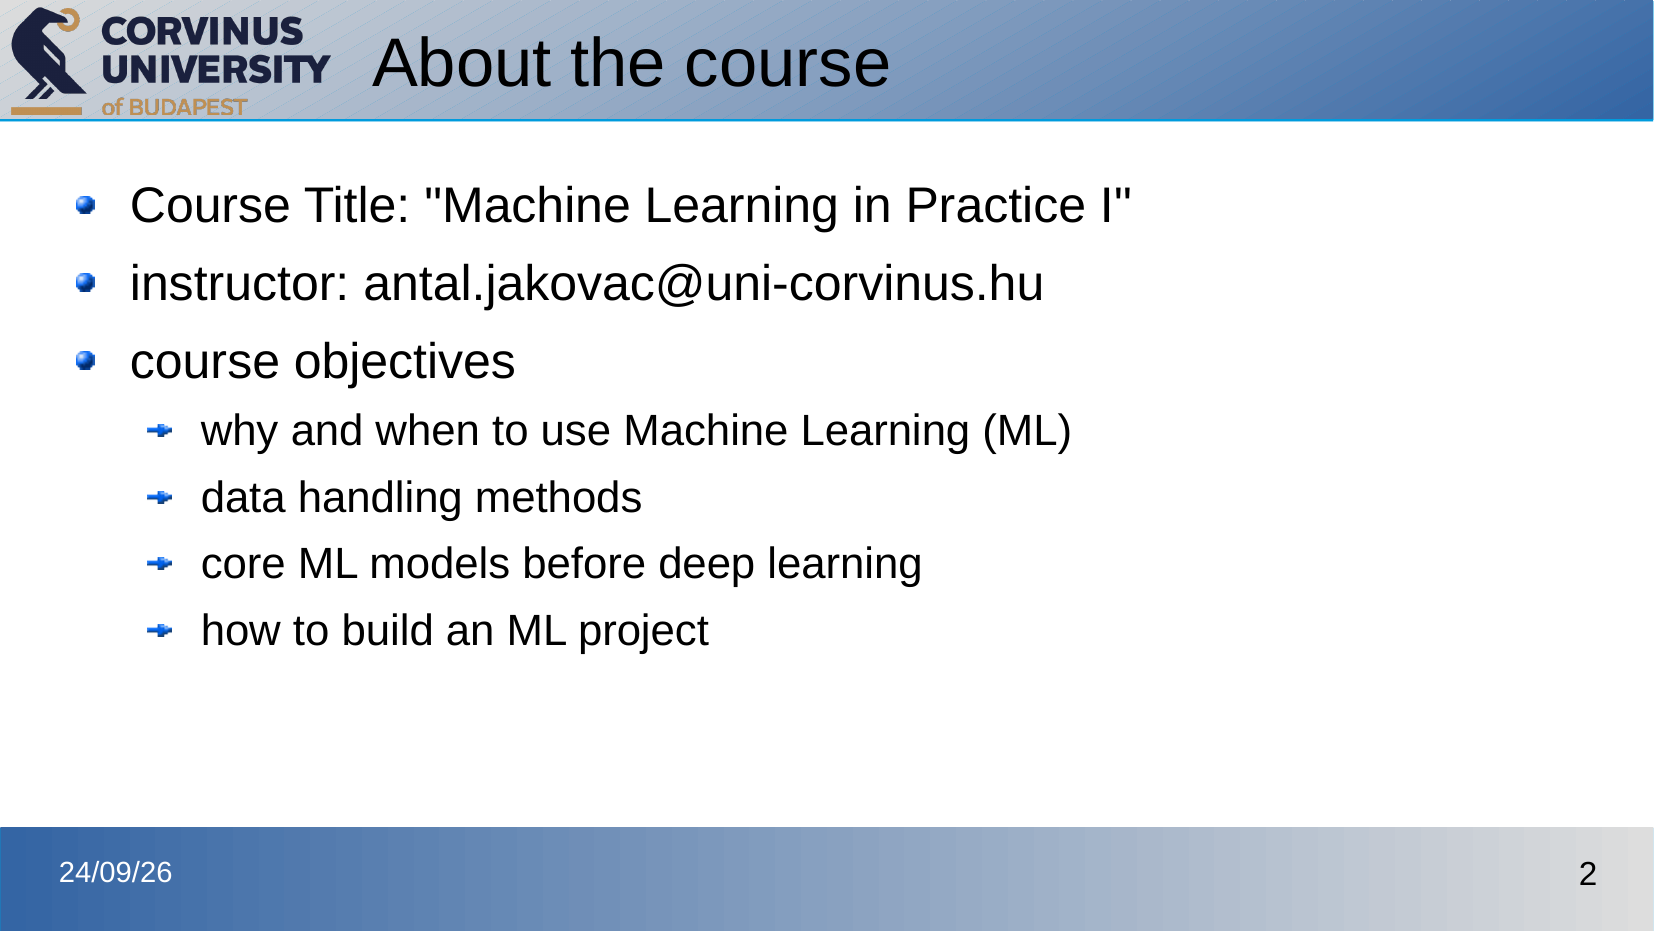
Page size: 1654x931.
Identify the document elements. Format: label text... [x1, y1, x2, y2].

list Course Title: "Machine Learning in Practice I" instructor: antal.jakovac@uni-corvinus.hu course objectives why and when to use Machine Learning (ML) data handling methods core ML models before deep learning how to build an ML project [59, 177, 1595, 768]
picture [11, 7, 331, 115]
title About the course [372, 23, 1625, 103]
